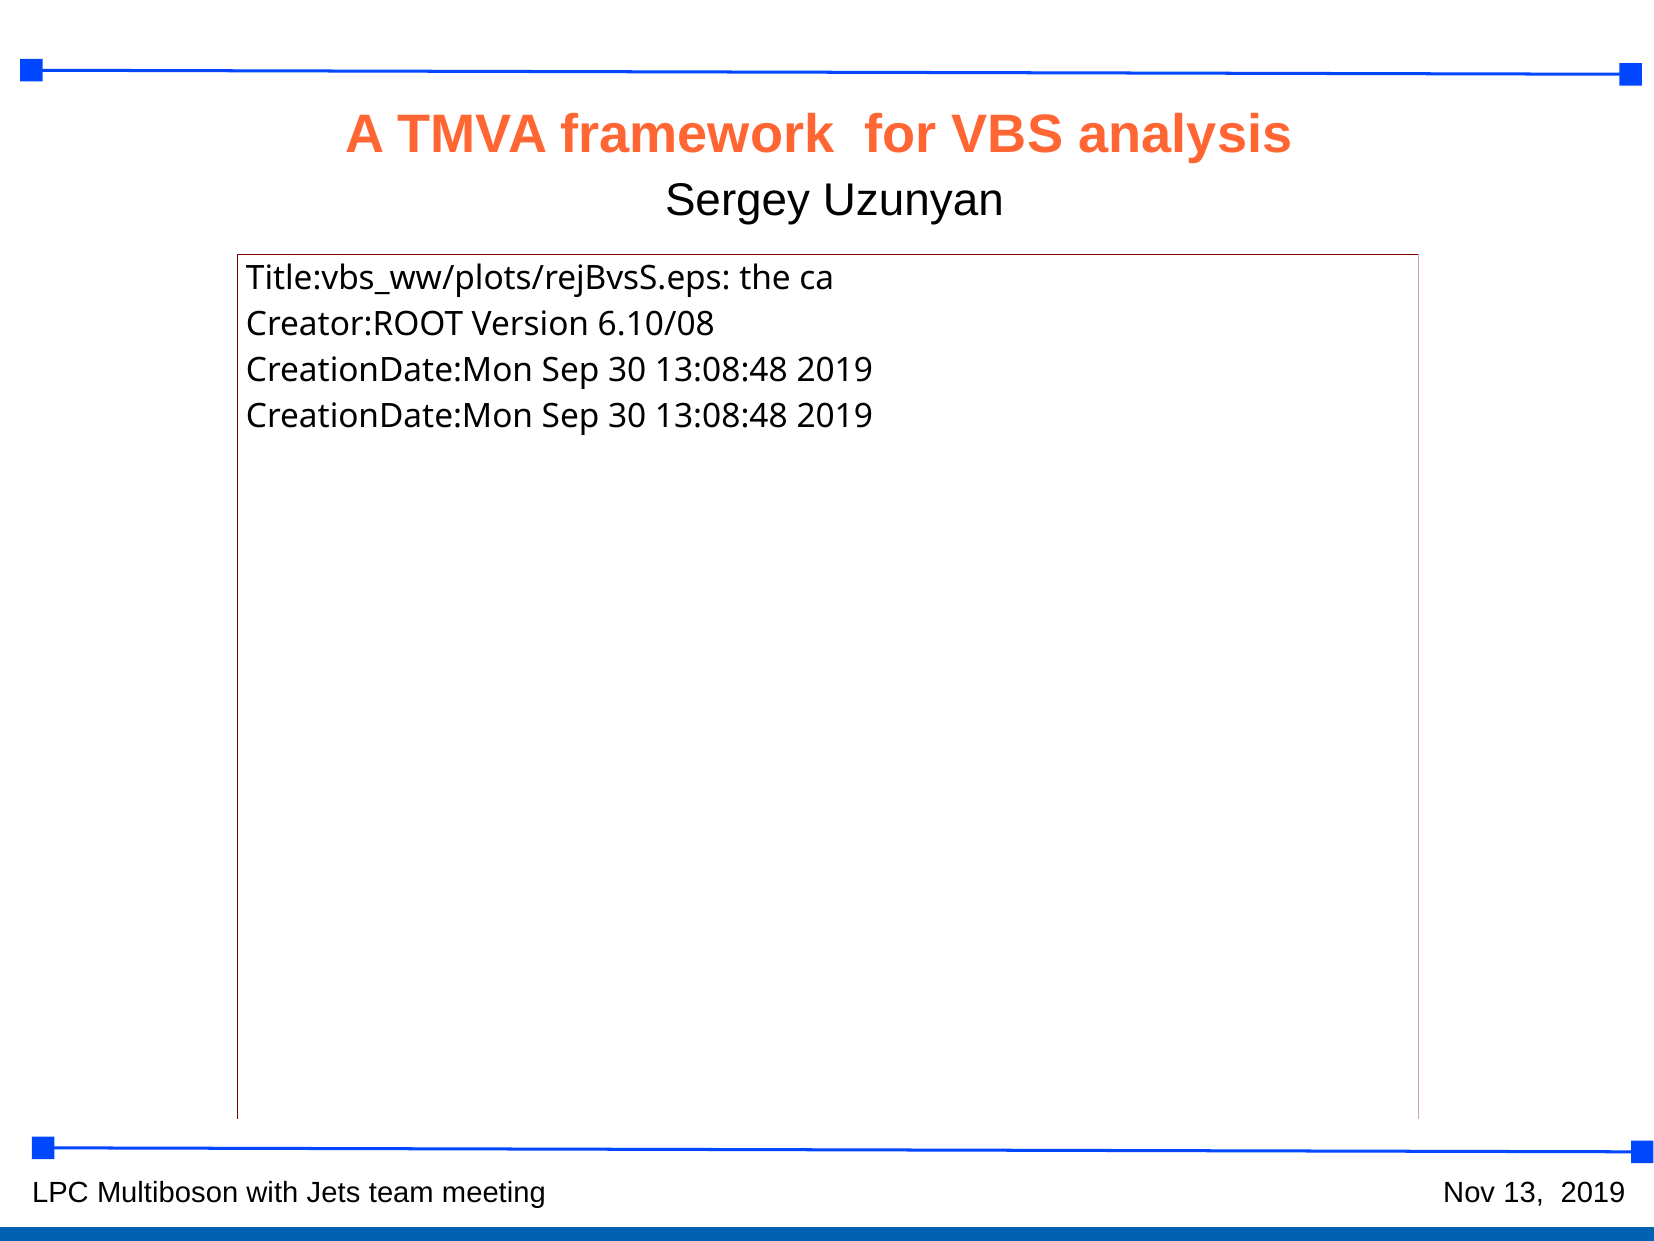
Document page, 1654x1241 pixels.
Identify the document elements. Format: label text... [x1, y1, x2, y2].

text_box LPC Multiboson with Jets team meeting Nov 13, 2019 [17, 1168, 1654, 1229]
text_box A TMVA framework for VBS analysis [330, 96, 1324, 232]
text_box [4, 6, 826, 97]
text_box Sergey Uzunyan [650, 166, 1019, 232]
picture [235, 252, 1419, 1119]
